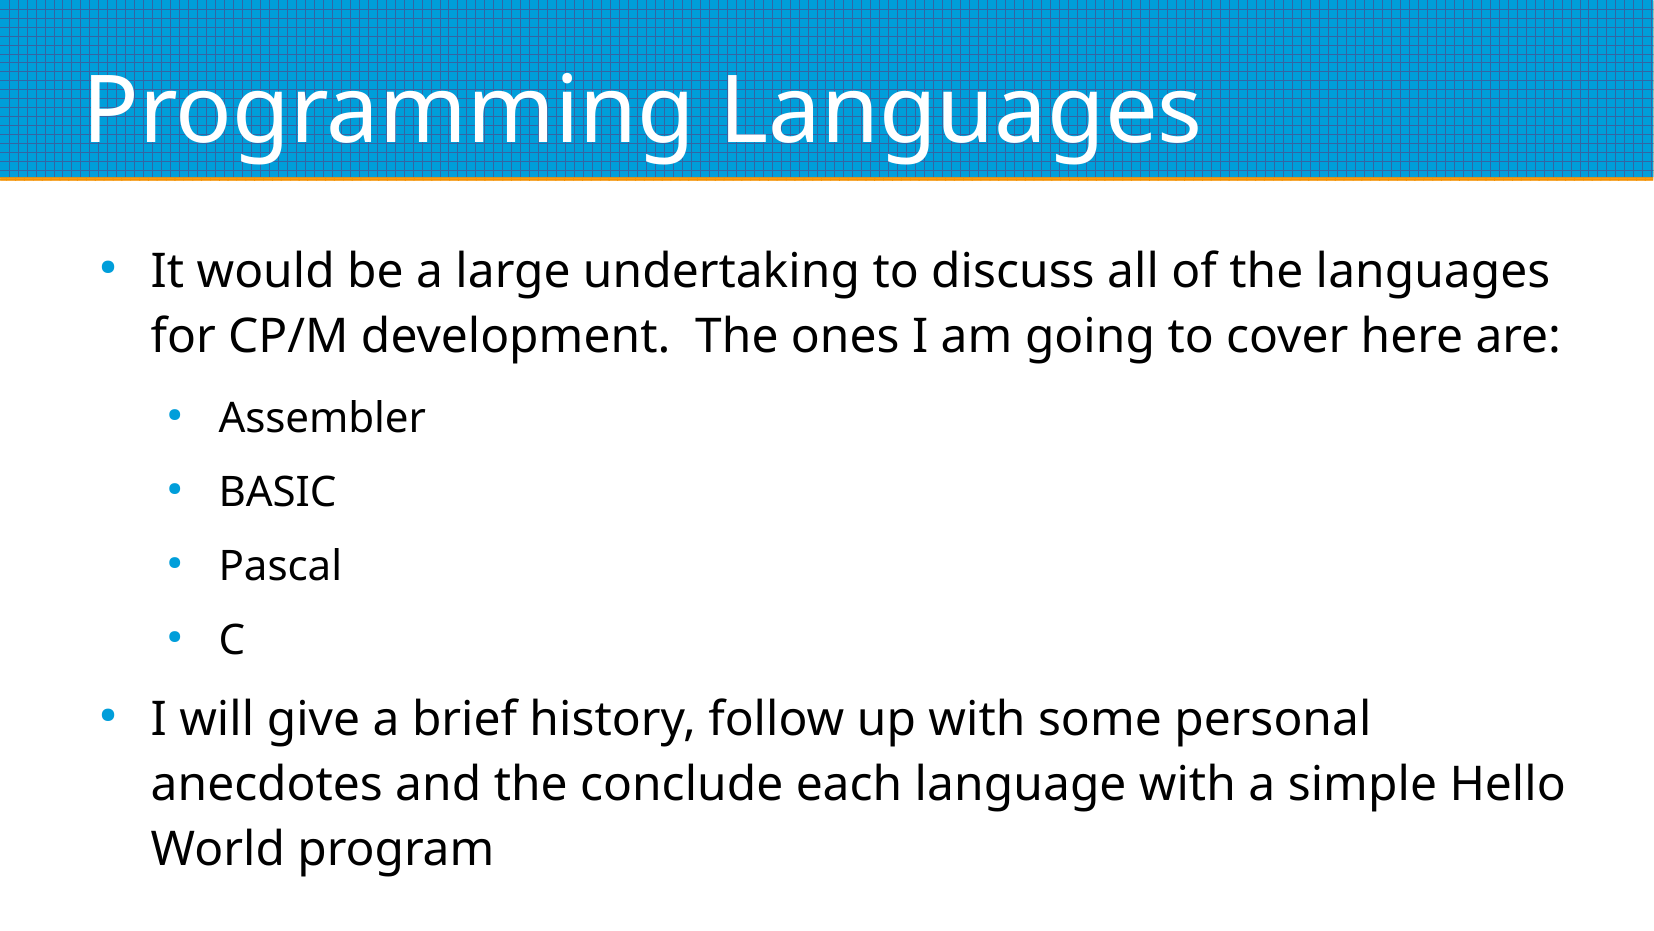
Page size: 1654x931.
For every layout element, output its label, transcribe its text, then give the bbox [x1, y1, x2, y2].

title Programming Languages [82, 14, 1571, 171]
list It would be a large undertaking to discuss all of the languages for CP/M development. The ones I am going to cover here are: Assembler BASIC Pascal C I will give a brief history, follow up with some personal anecdotes and the conclude each language with a simple Hello World program [82, 236, 1576, 901]
